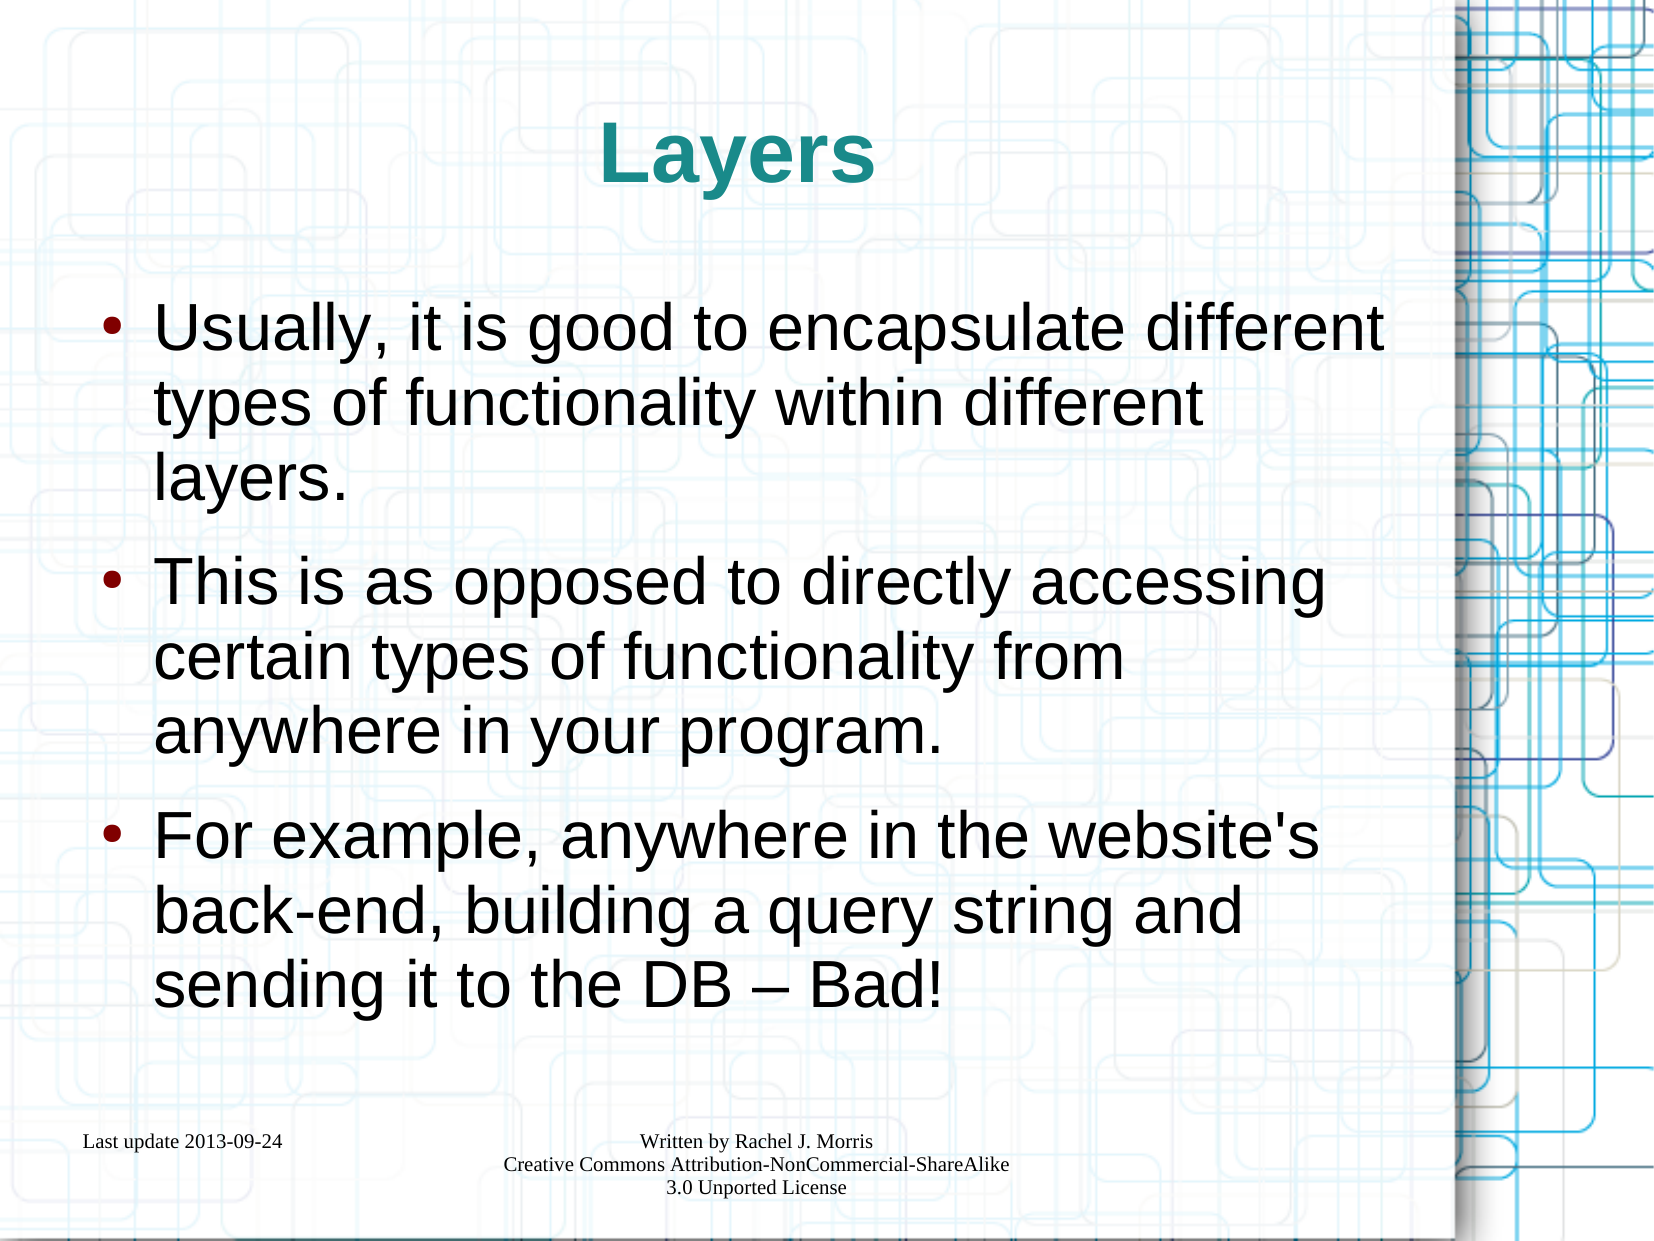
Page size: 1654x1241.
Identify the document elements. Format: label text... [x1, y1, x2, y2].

picture [0, 0, 1654, 1241]
title Layers [59, 49, 1418, 257]
list Usually, it is good to encapsulate different types of functionality within different layers. This is as opposed to directly accessing certain types of functionality from anywhere in your program. For example, anywhere in the website's back-end, building a query string and sending it to the DB – Bad! [82, 290, 1418, 1023]
